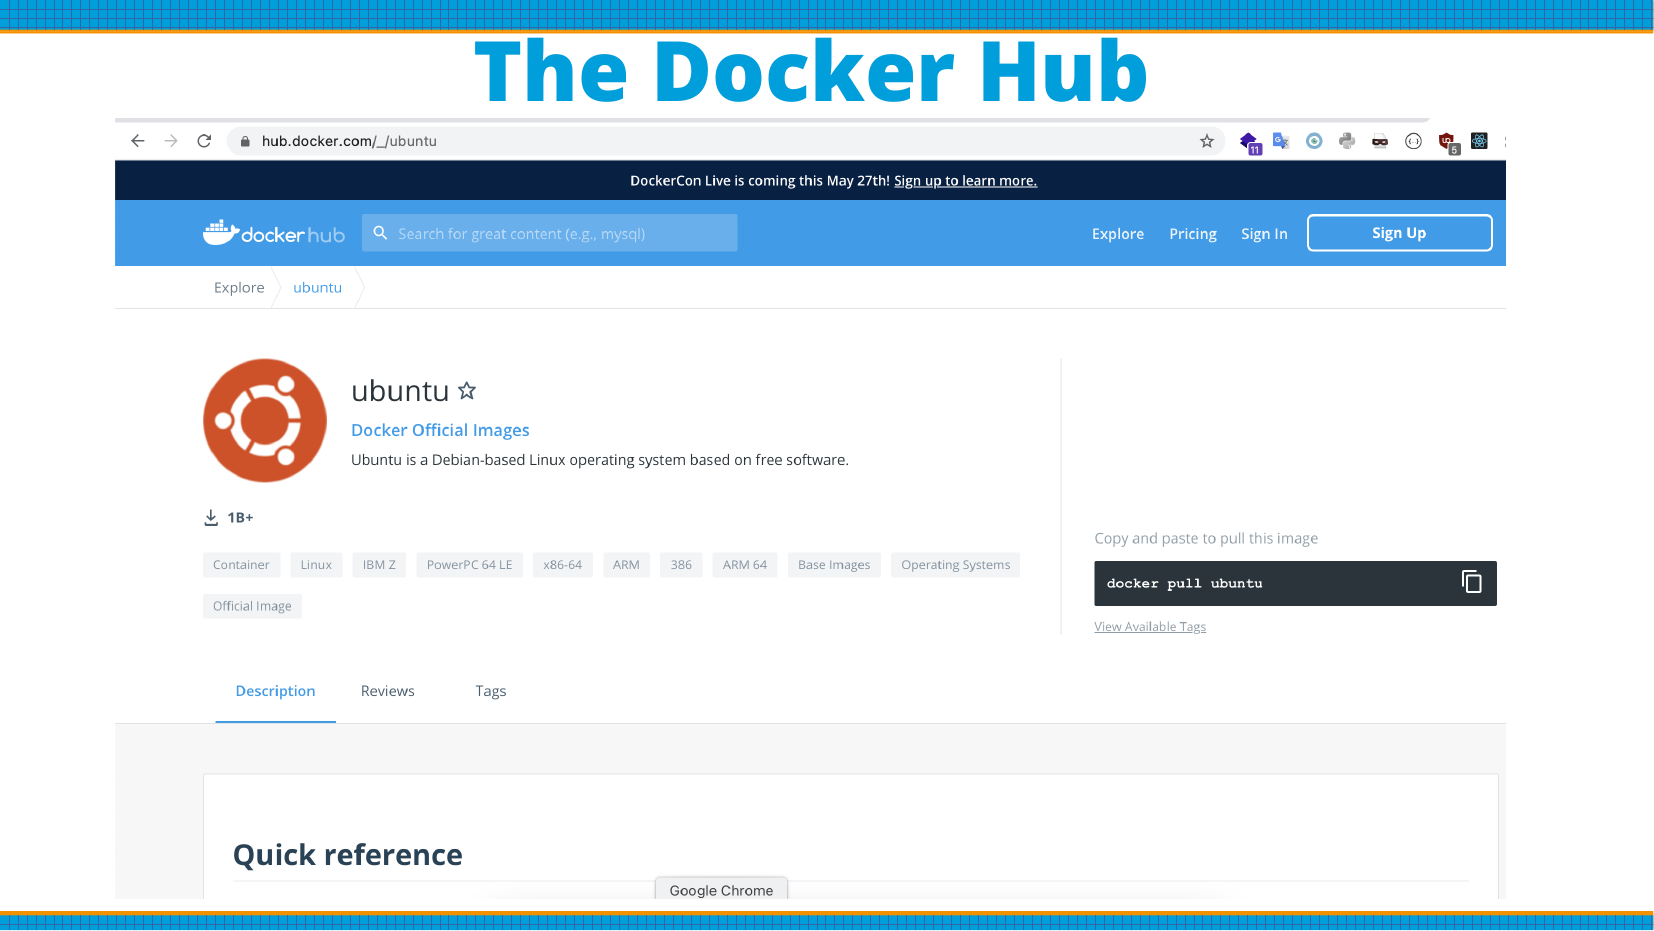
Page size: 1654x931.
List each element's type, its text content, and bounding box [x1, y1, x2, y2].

subtitle The Docker Hub [118, 29, 1506, 118]
picture [115, 118, 1506, 899]
